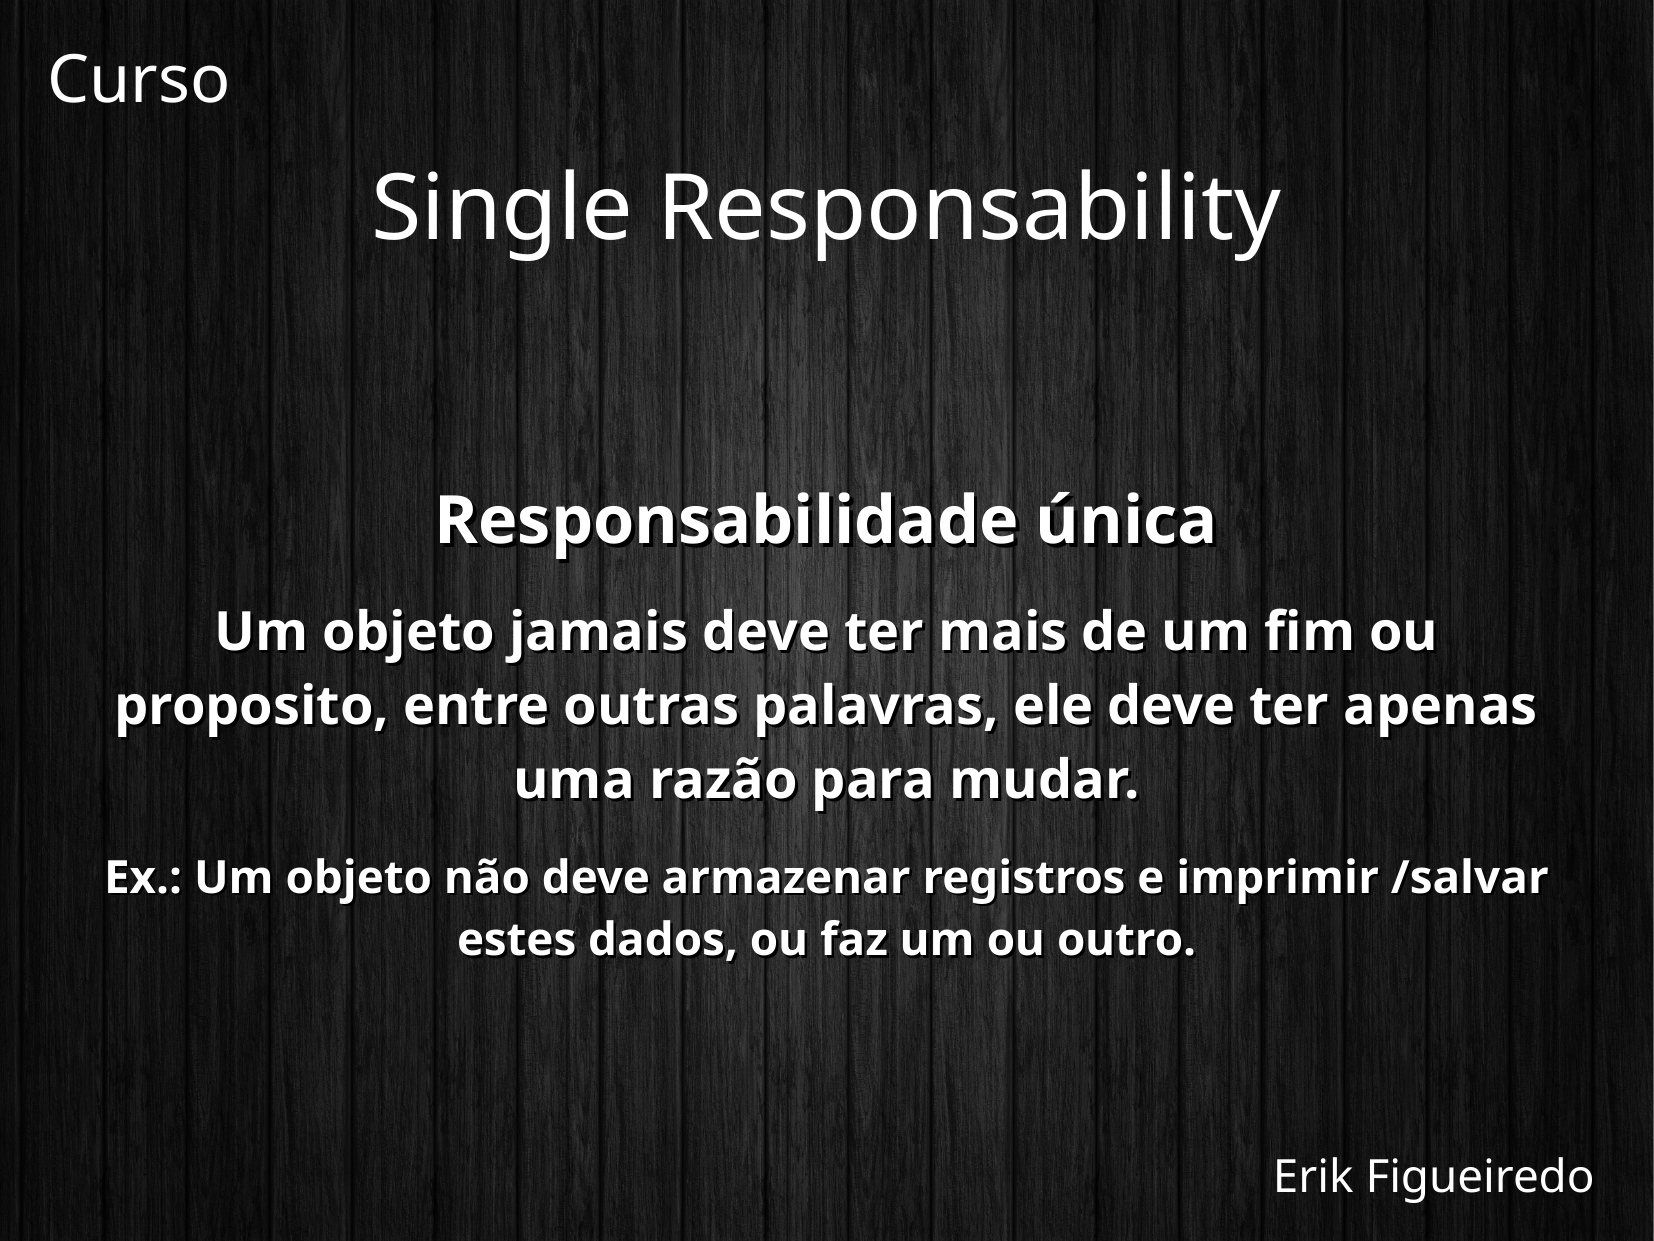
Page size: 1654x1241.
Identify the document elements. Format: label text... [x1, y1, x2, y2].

list Responsabilidade única Um objeto jamais deve ter mais de um fim ou proposito, entre outras palavras, ele deve ter apenas uma razão para mudar. Ex.: Um objeto não deve armazenar registros e imprimir /salvar estes dados, ou faz um ou outro. [82, 311, 1571, 1131]
text_box Curso [47, 35, 1087, 119]
text_box Erik Figueiredo [768, 1133, 1595, 1217]
picture [0, 0, 1654, 1241]
title Single Responsability [82, 129, 1571, 278]
